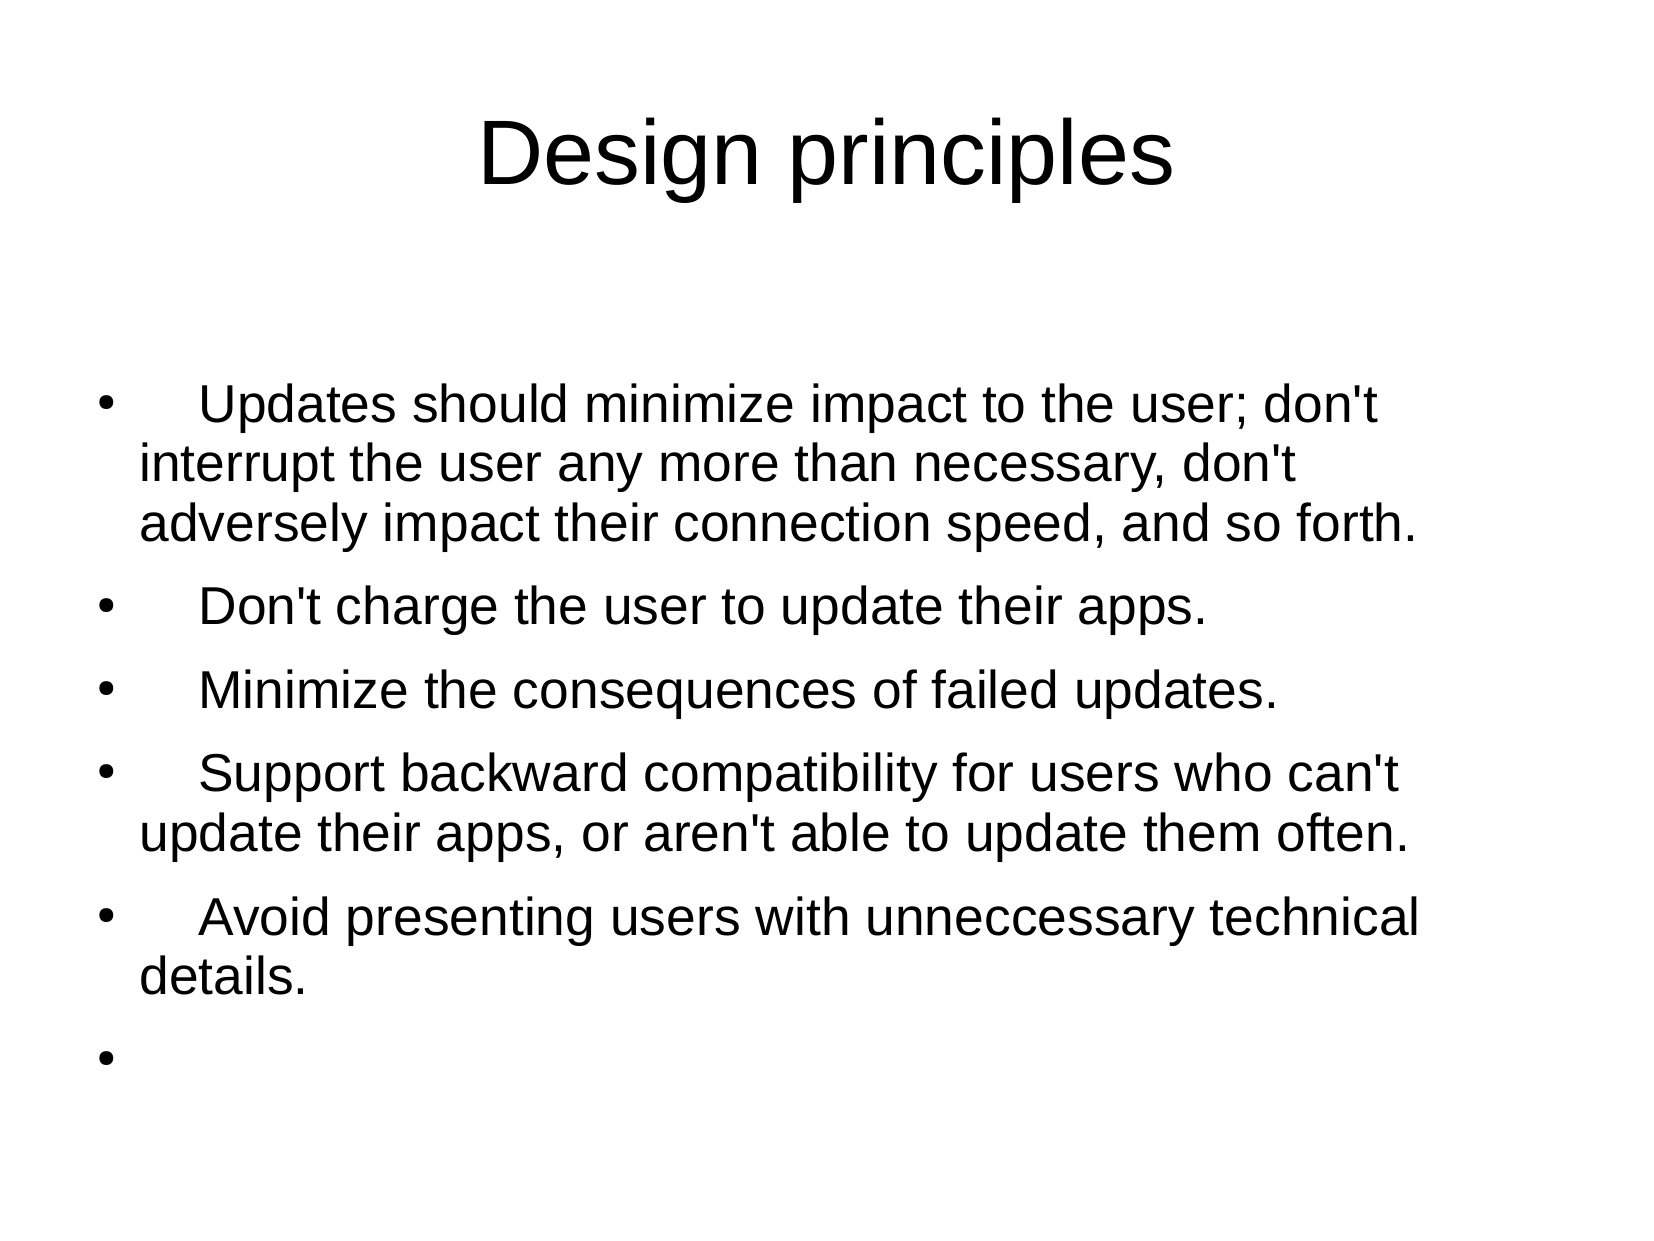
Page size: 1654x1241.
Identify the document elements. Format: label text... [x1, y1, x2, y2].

title Design principles [82, 49, 1571, 257]
list Updates should minimize impact to the user; don't interrupt the user any more than necessary, don't adversely impact their connection speed, and so forth. Don't charge the user to update their apps. Minimize the consequences of failed updates. Support backward compatibility for users who can't update their apps, or aren't able to update them often. Avoid presenting users with unneccessary technical details. [82, 290, 1538, 1010]
